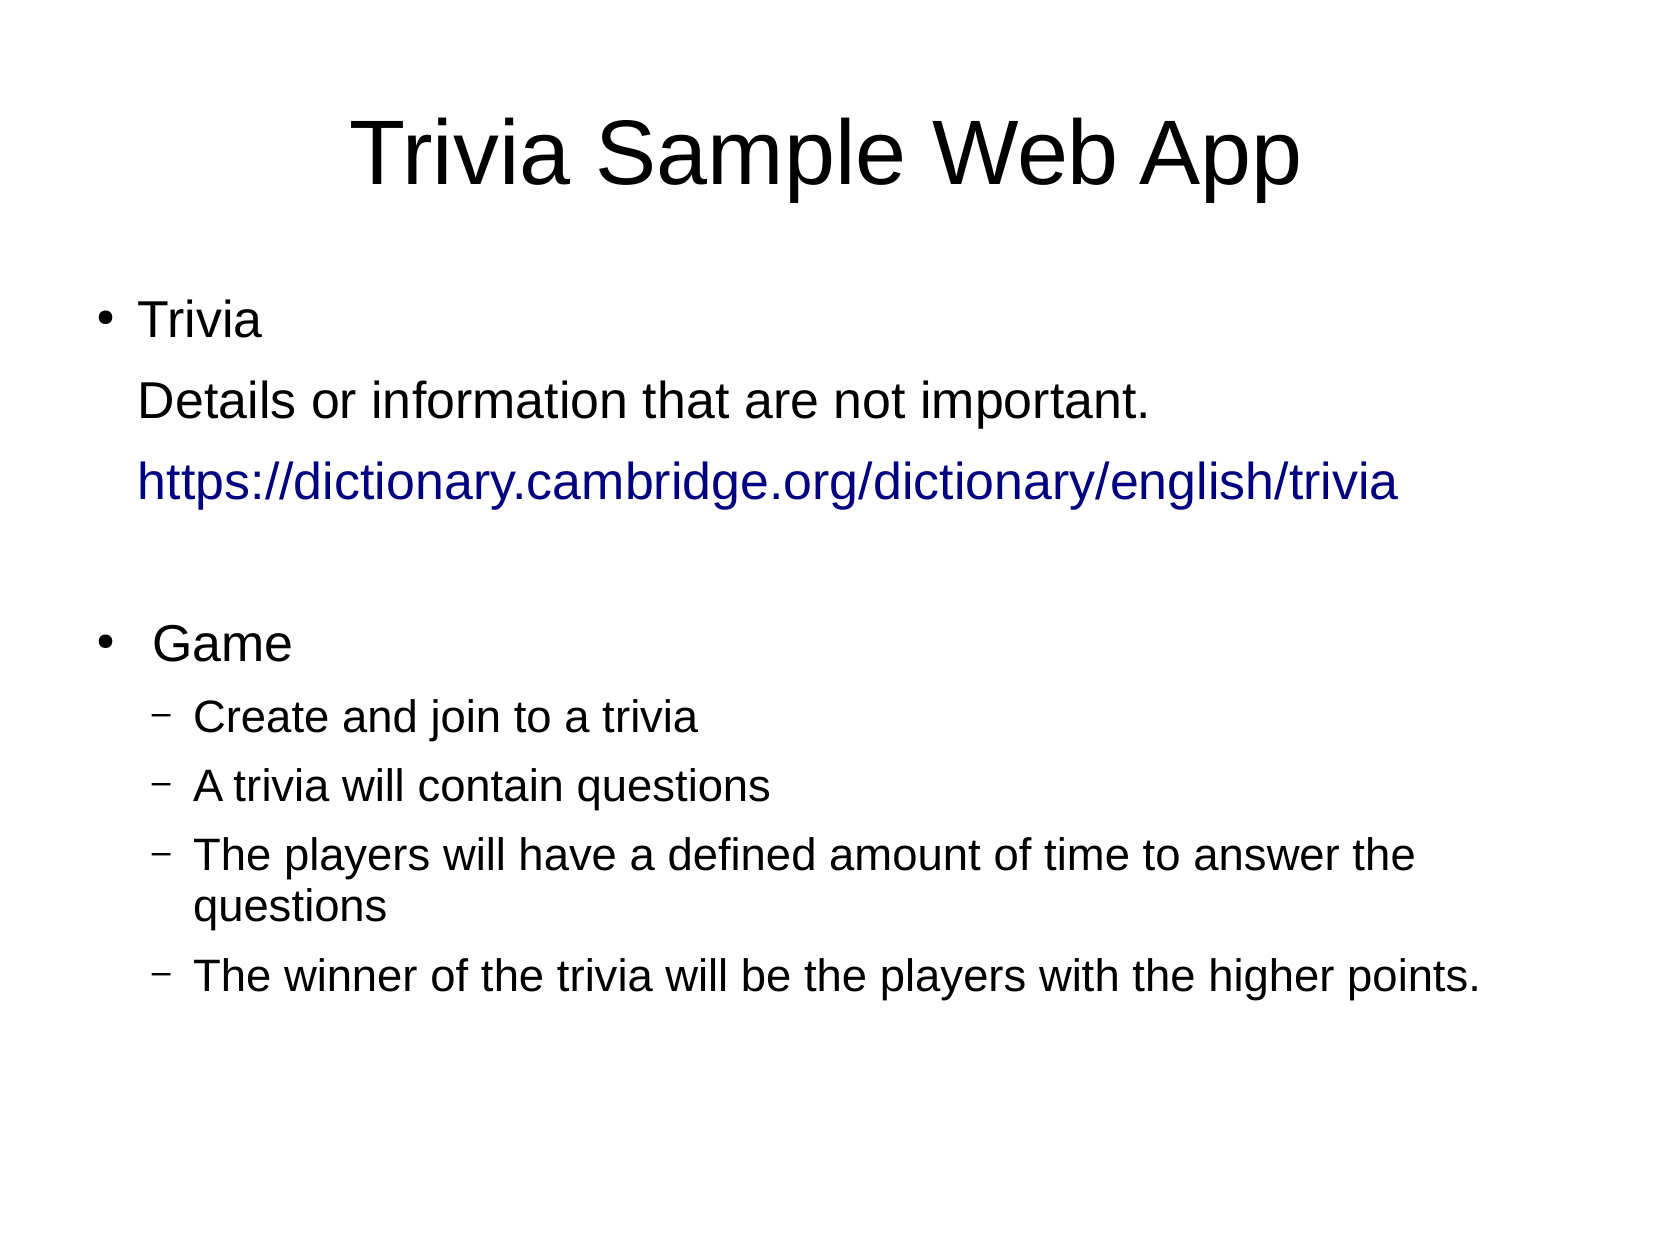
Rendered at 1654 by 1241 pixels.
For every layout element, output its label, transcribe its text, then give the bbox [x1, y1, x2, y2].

title Trivia Sample Web App [82, 49, 1571, 257]
list Trivia Details or information that are not important. https://dictionary.cambridge.org/dictionary/english/trivia Game Create and join to a trivia A trivia will contain questions The players will have a defined amount of time to answer the questions The winner of the trivia will be the players with the higher points. [82, 290, 1571, 1010]
